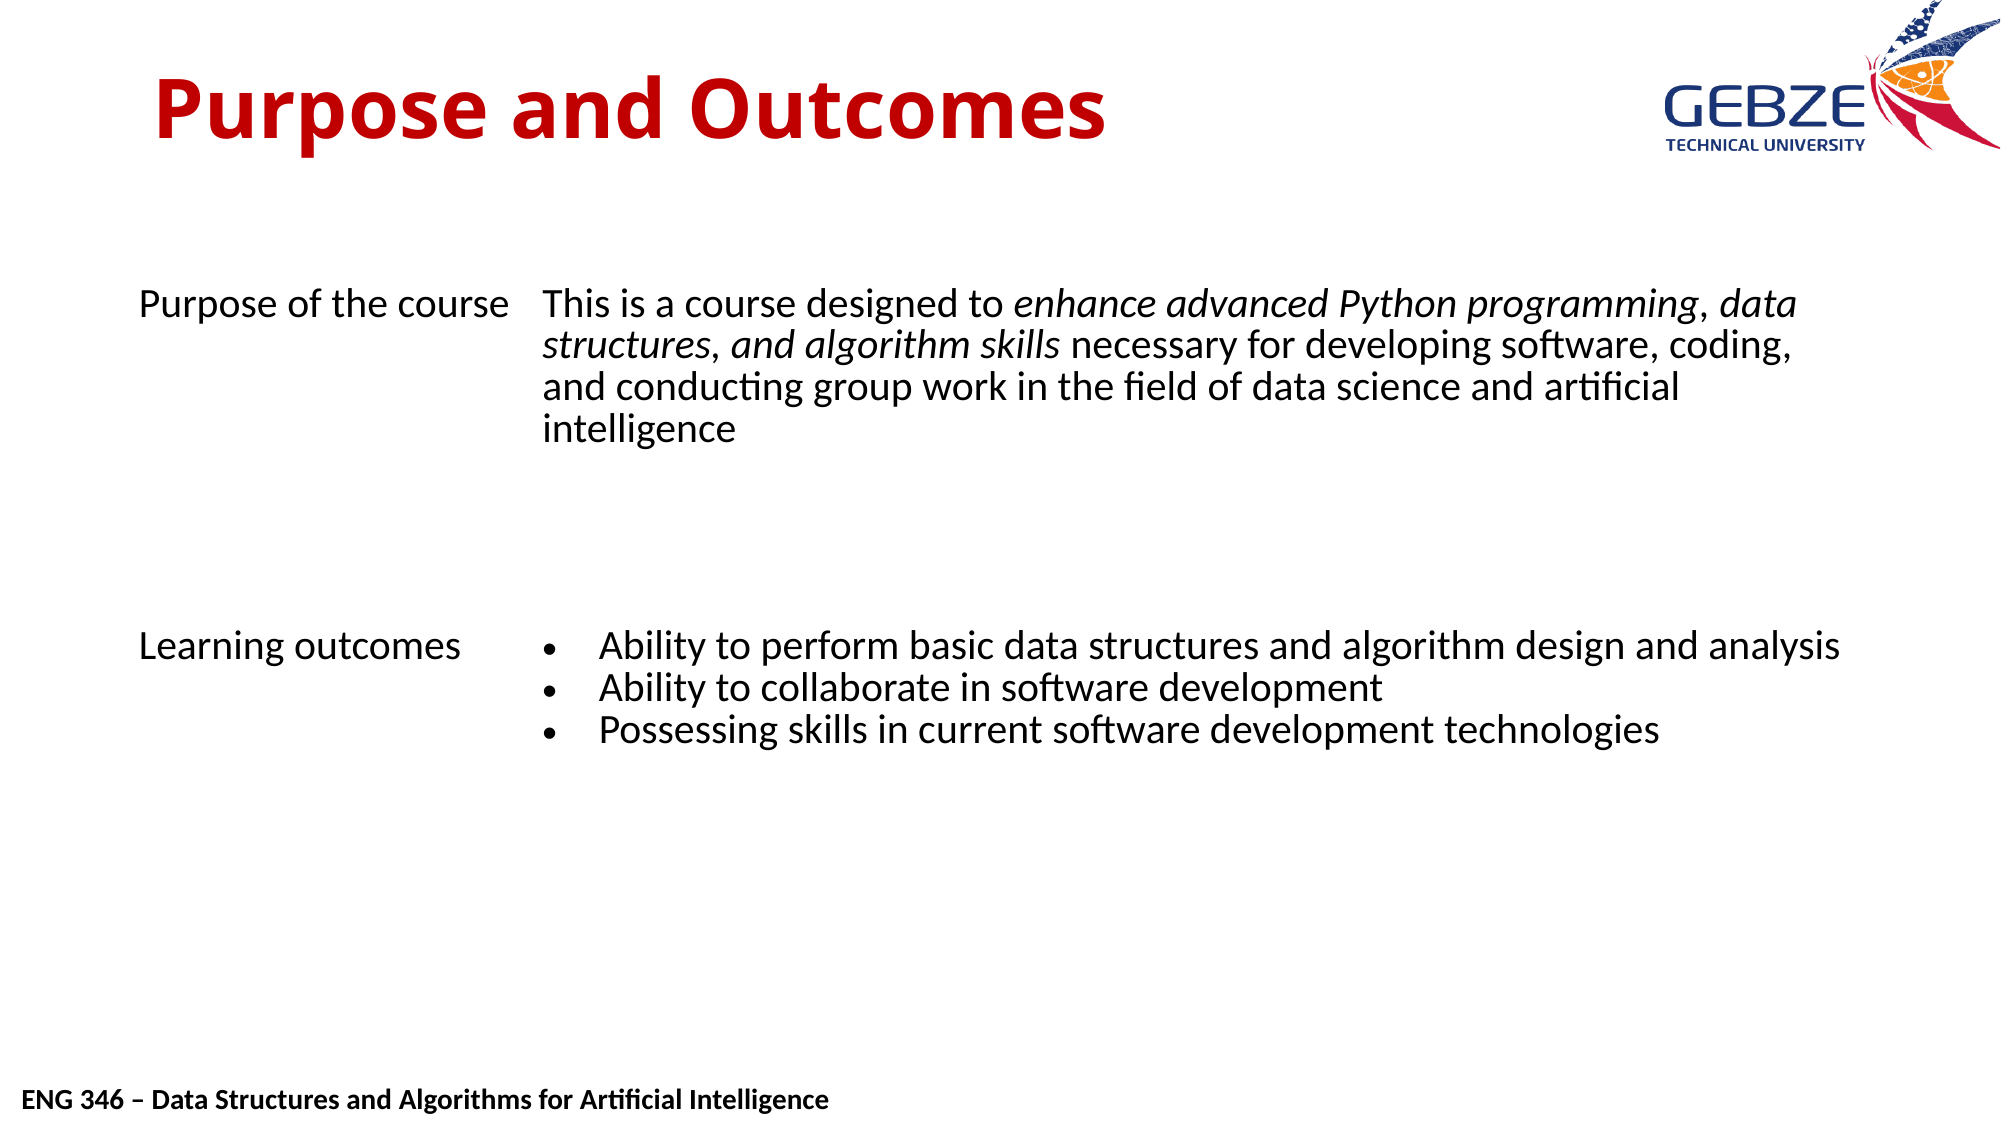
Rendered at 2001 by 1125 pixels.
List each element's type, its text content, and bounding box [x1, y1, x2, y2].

table_cell Ability to perform basic data structures and algorithm design and analysis Ability to collaborate in software development Possessing skills in current software development technologies [542, 622, 1862, 962]
table_header Purpose of the course [138, 279, 540, 620]
table_cell Learning outcomes [138, 622, 540, 962]
picture [1665, 0, 2001, 151]
title Purpose and Outcomes [137, 59, 1862, 165]
table_header This is a course designed to enhance advanced Python programming, data structures, and algorithm skills necessary for developing software, coding, and conducting group work in the field of data science and artificial intelligence [542, 279, 1862, 620]
